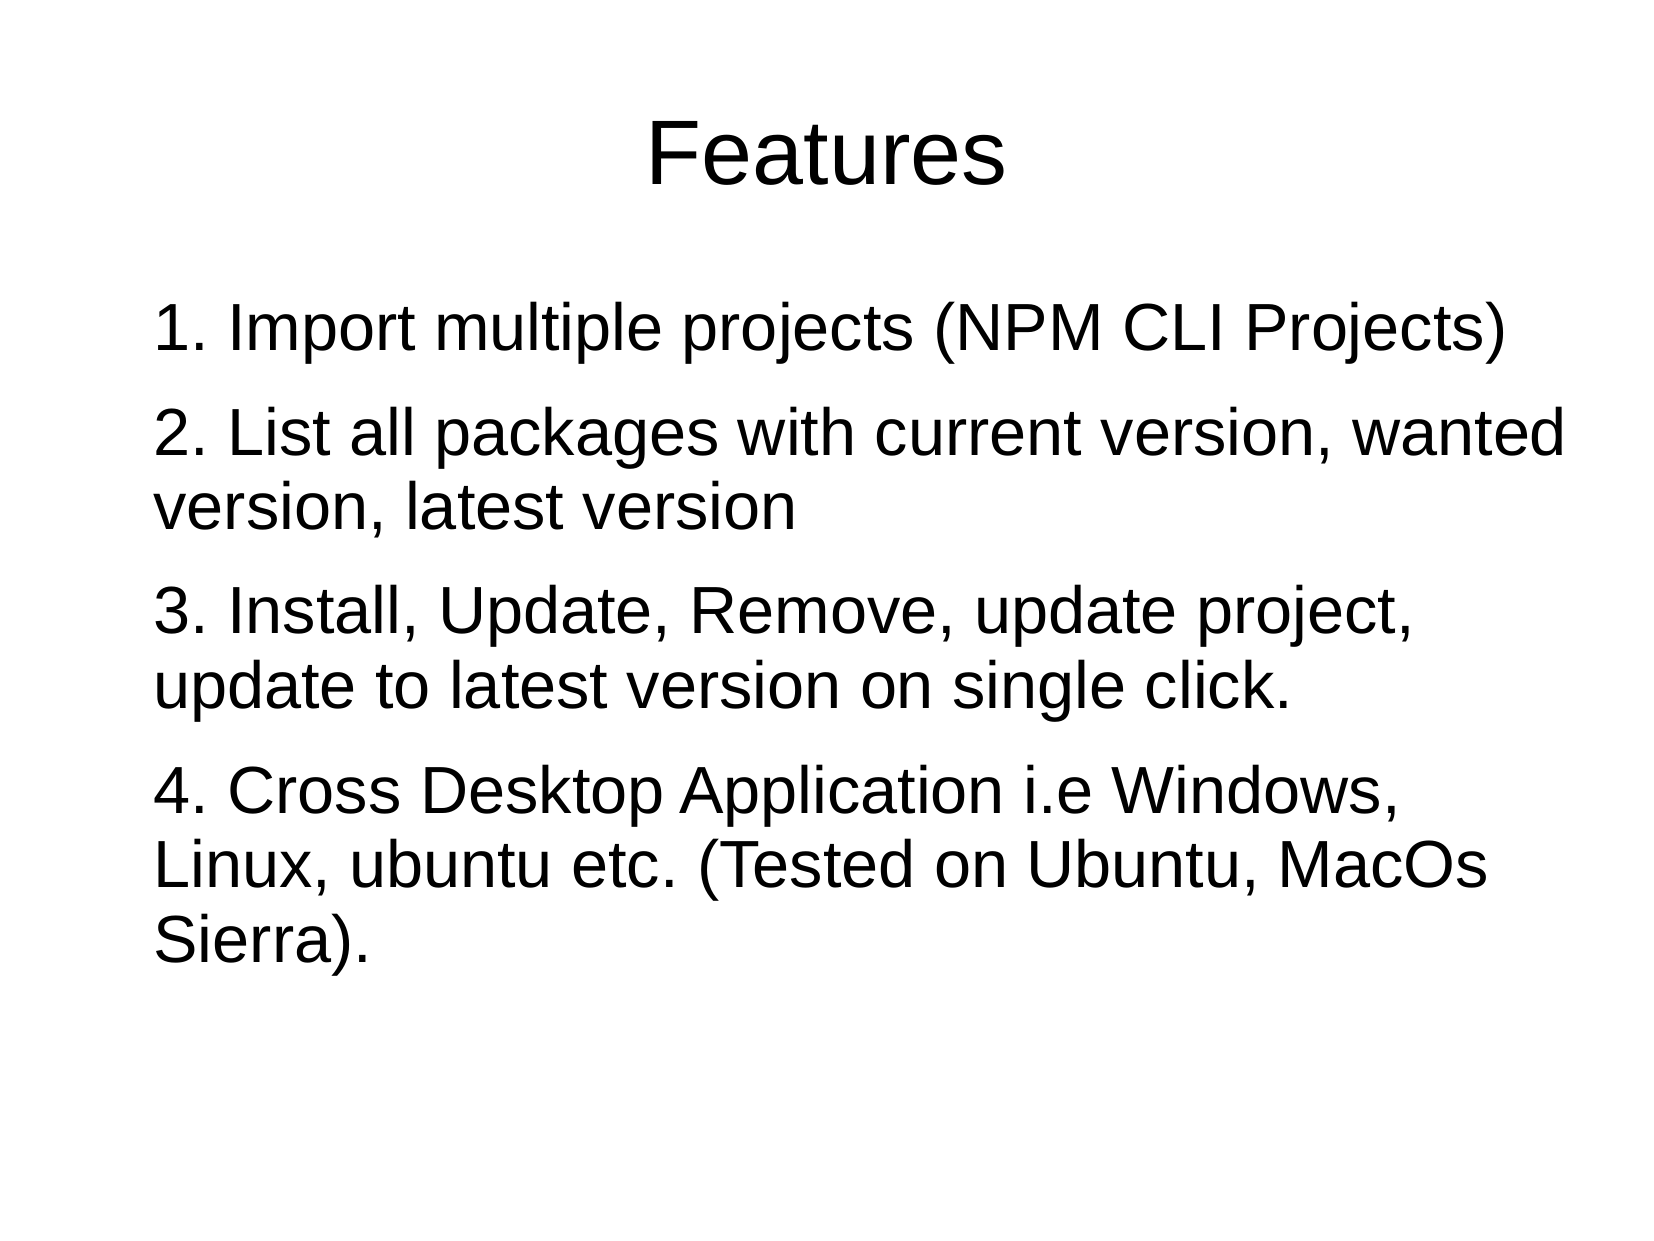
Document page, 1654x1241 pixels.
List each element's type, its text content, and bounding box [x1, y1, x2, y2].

list 1. Import multiple projects (NPM CLI Projects) 2. List all packages with current version, wanted version, latest version 3. Install, Update, Remove, update project, update to latest version on single click. 4. Cross Desktop Application i.e Windows, Linux, ubuntu etc. (Tested on Ubuntu, MacOs Sierra). [82, 290, 1571, 1010]
title Features [82, 49, 1571, 257]
